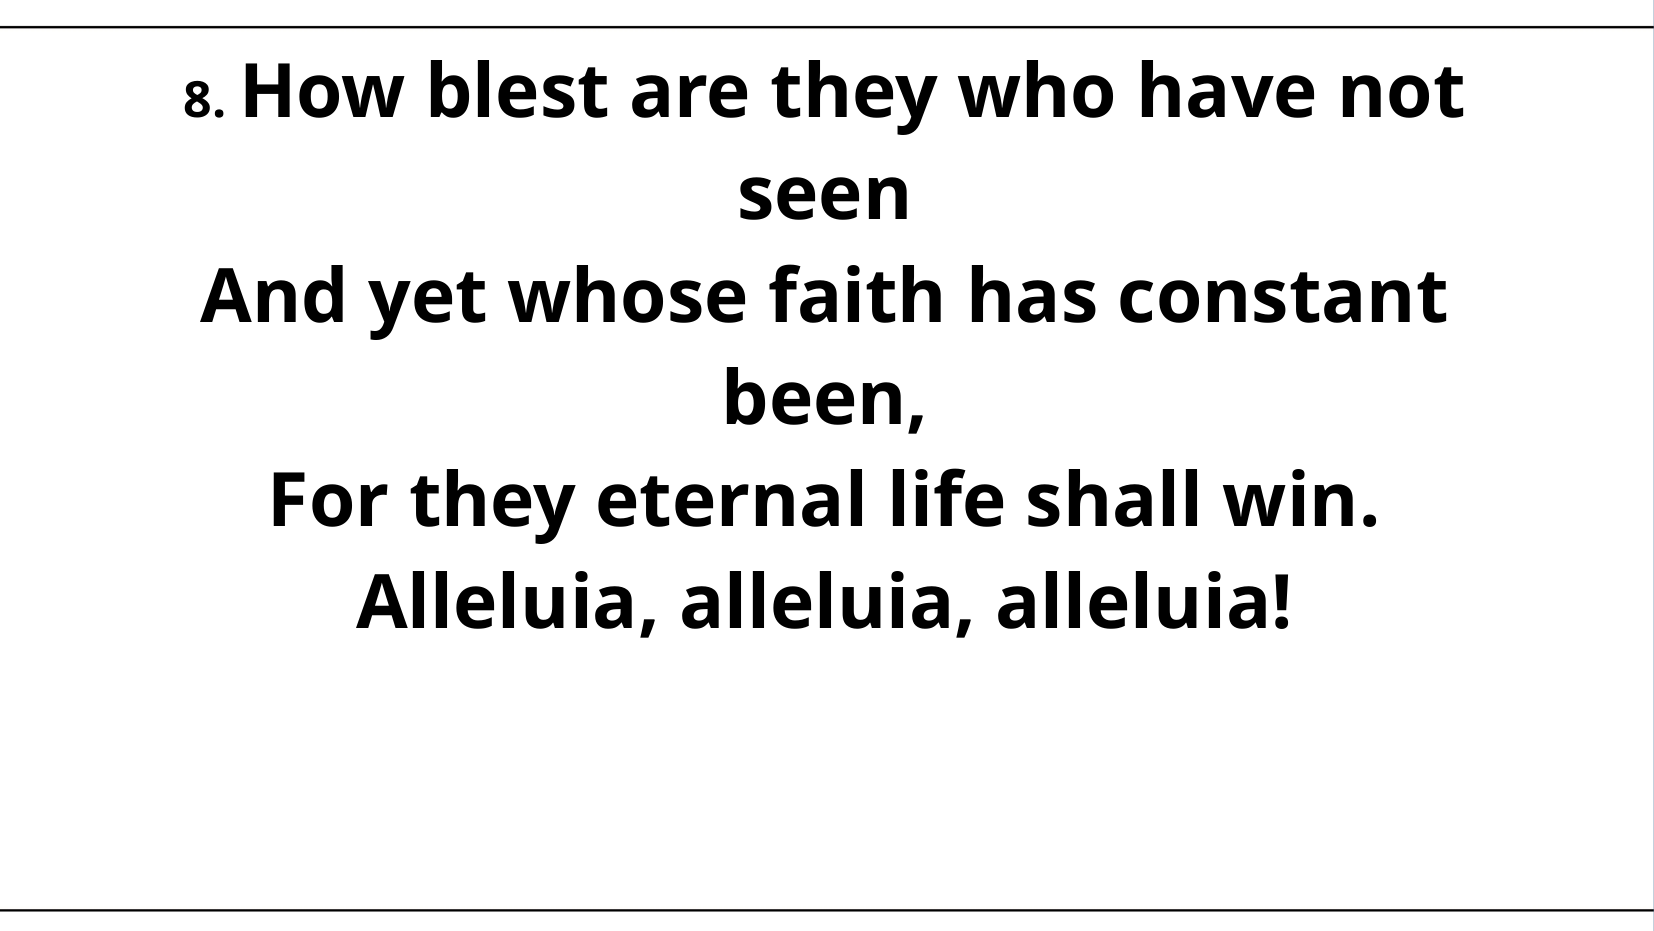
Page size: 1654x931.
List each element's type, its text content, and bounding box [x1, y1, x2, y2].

picture [0, 0, 1654, 931]
text_box 8. How blest are they who have not seen And yet whose faith has constant been, For they eternal life shall win. Alleluia, alleluia, alleluia! [75, 30, 1576, 445]
